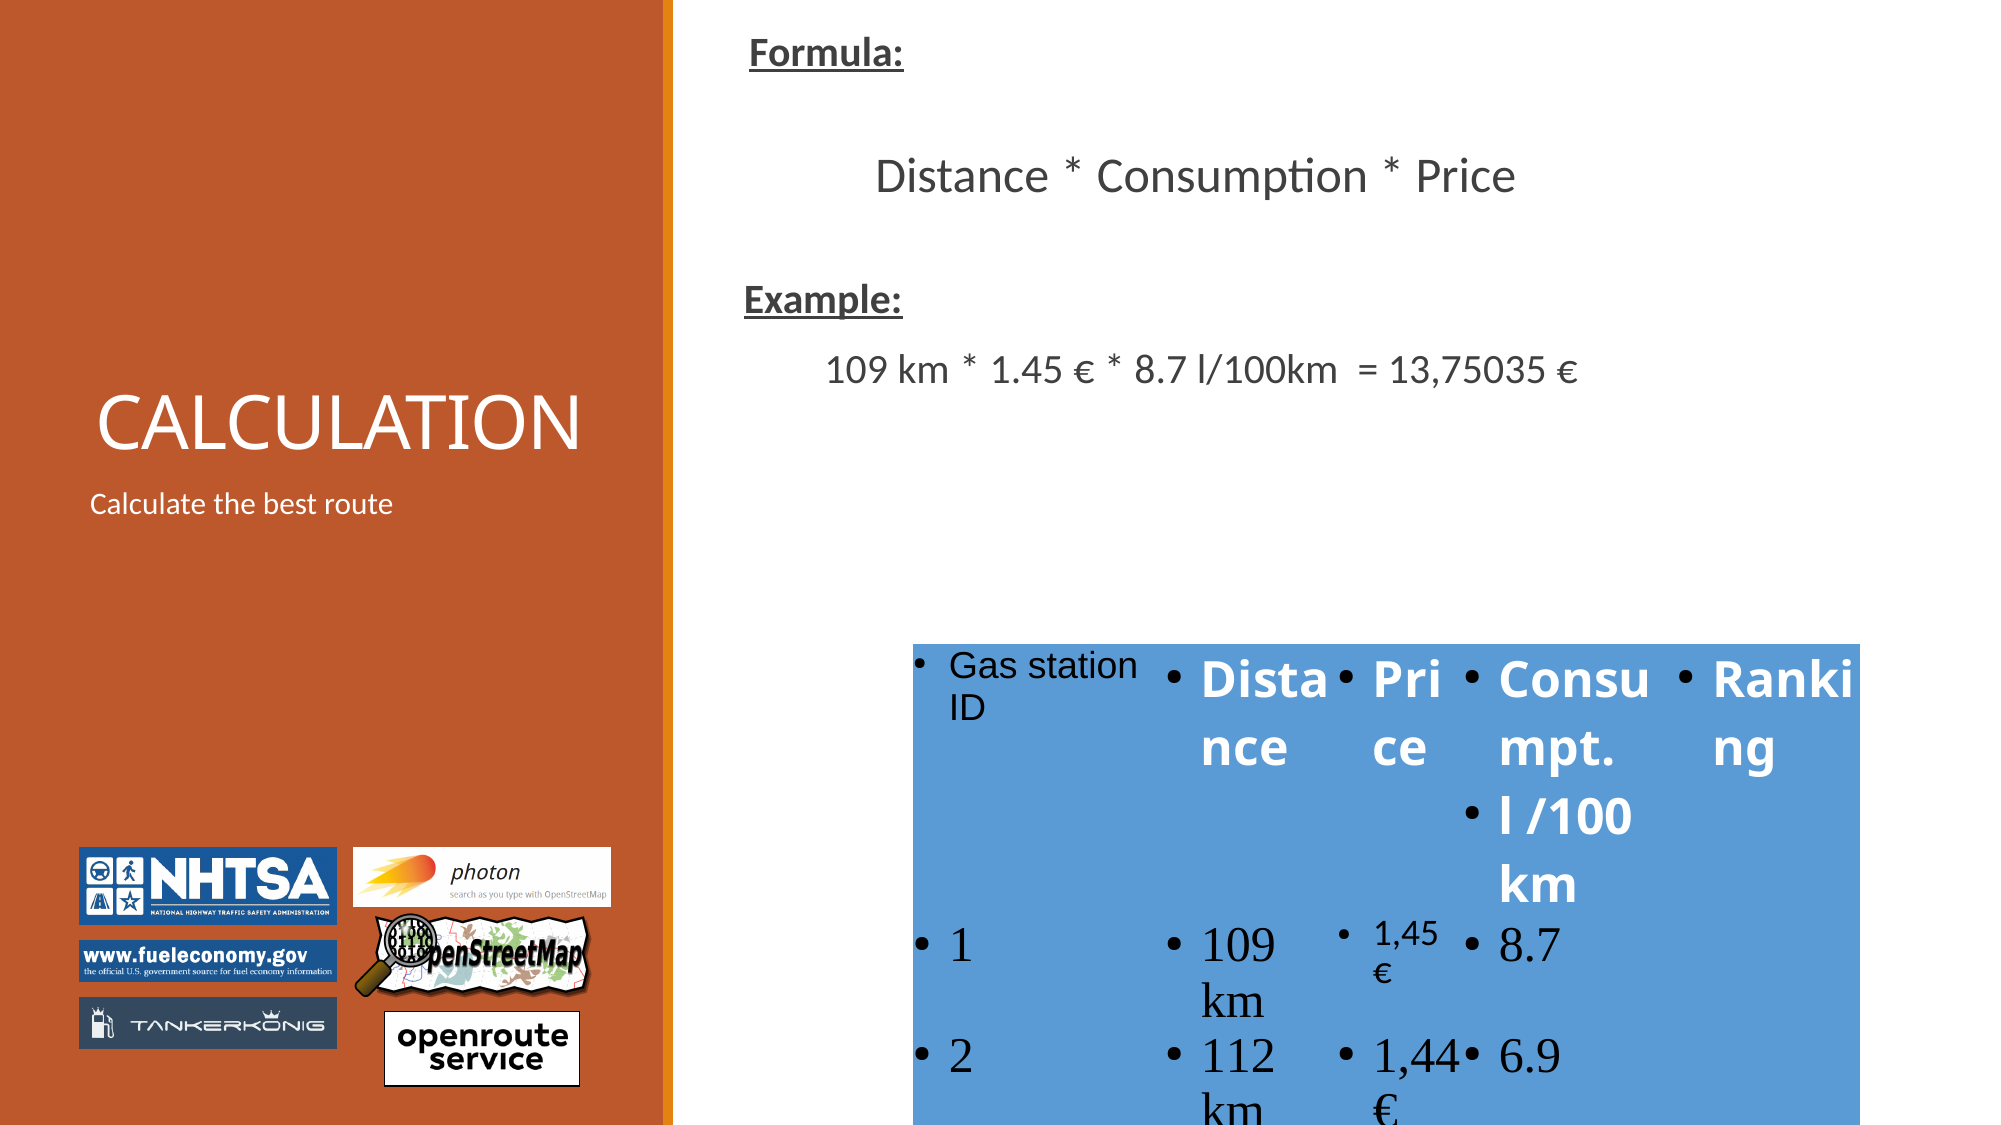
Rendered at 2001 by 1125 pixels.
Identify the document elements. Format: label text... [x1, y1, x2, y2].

picture [79, 940, 337, 982]
table_cell 1,44 € [1338, 1028, 1463, 1125]
picture [353, 911, 611, 998]
picture [79, 997, 337, 1049]
table_cell 6.9 [1463, 1028, 1677, 1125]
table_cell 1 [913, 917, 1165, 1028]
table_header Gas station ID [913, 644, 1165, 917]
table_cell [1677, 1028, 1860, 1125]
table_cell 2 [913, 1028, 1165, 1125]
list Formula: Distance * Consumption * Price Example: 109 km * 1.45 € * 8.7 l/100km = 13,75035 € [734, 22, 1860, 1046]
table_header Price [1338, 644, 1463, 917]
table_cell [1677, 917, 1860, 1028]
table_cell 1,45 € [1338, 917, 1463, 1028]
table_cell 112 km [1165, 1028, 1338, 1125]
table_header Distance [1165, 644, 1338, 917]
list Calculate the best route [75, 479, 601, 1035]
table_cell 112 km [1246, 1106, 1256, 1125]
picture [385, 1012, 579, 1086]
table_header Ranking [1677, 644, 1860, 917]
table_cell 109 km [1165, 917, 1338, 1028]
table_cell 8.7 [1463, 917, 1677, 1028]
table_cell 112 km [1233, 1106, 1242, 1125]
table_header Consumpt. l /100 km [1463, 644, 1677, 917]
picture [79, 847, 337, 925]
picture [353, 847, 611, 907]
title CALCULATION [80, 97, 606, 473]
